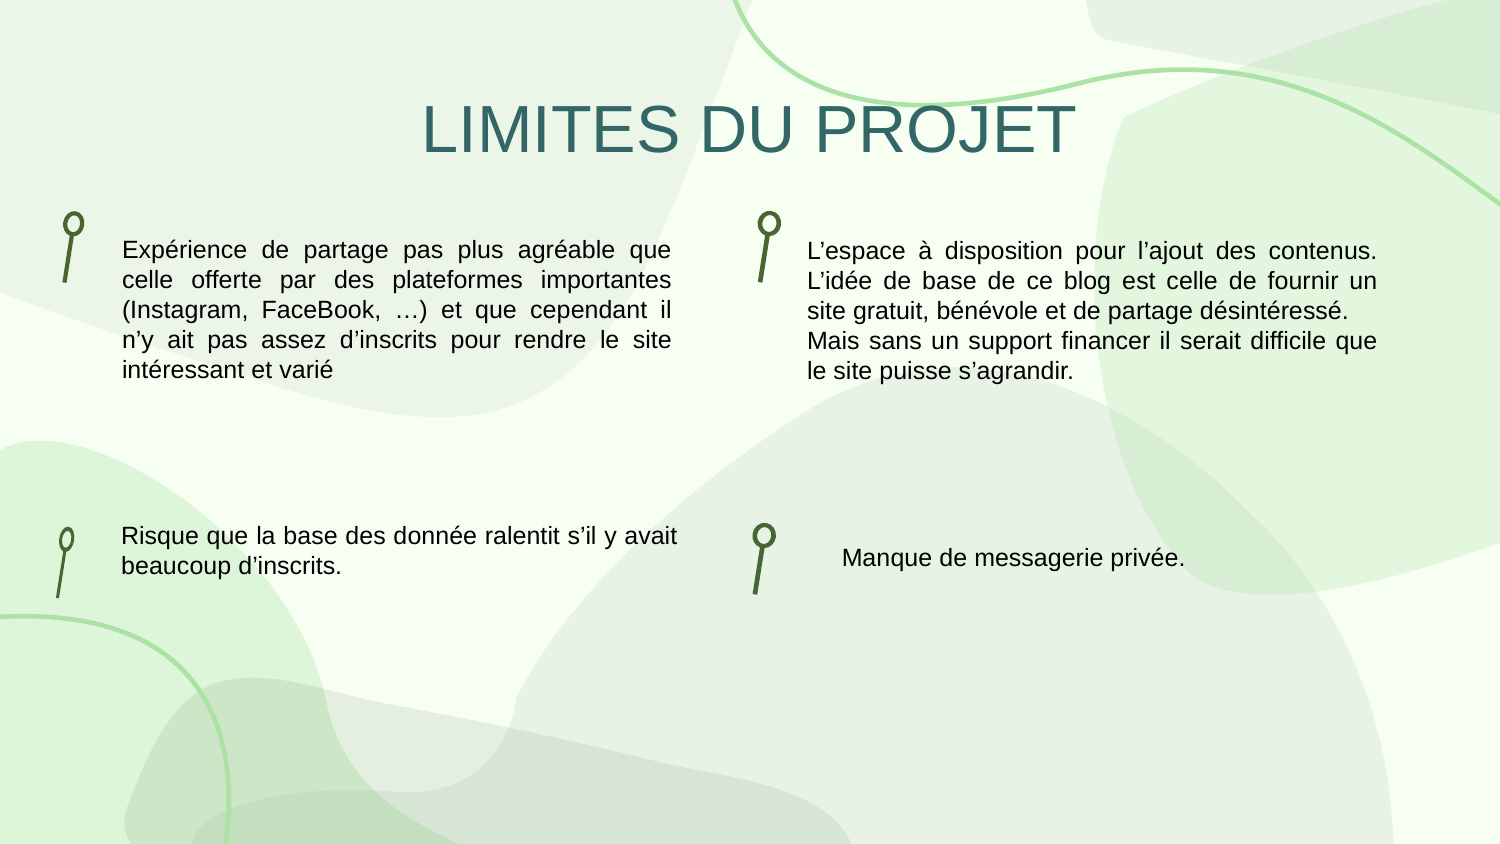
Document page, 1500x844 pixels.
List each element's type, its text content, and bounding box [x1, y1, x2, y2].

text_box [757, 210, 782, 283]
text_box [752, 522, 776, 595]
text_box [55, 526, 75, 599]
title LIMITES DU PROJET [118, 71, 1382, 180]
text_box Expérience de partage pas plus agréable que celle offerte par des plateformes importantes (Instagram, FaceBook, …) et que cependant il n’y ait pas assez d’inscrits pour rendre le site intéressant et varié [86, 218, 688, 502]
subtitle Manque de messagerie privée. [806, 526, 1267, 603]
text_box Risque que la base des donnée ralentit s’il y avait beaucoup d’inscrits. [85, 504, 694, 600]
text_box [62, 211, 85, 283]
text_box L’espace à disposition pour l’ajout des contenus. L’idée de base de ce blog est celle de fournir un site gratuit, bénévole et de partage désintéressé. Mais sans un support financer il serait difficile que le site puisse s’agrandir. [791, 219, 1394, 460]
